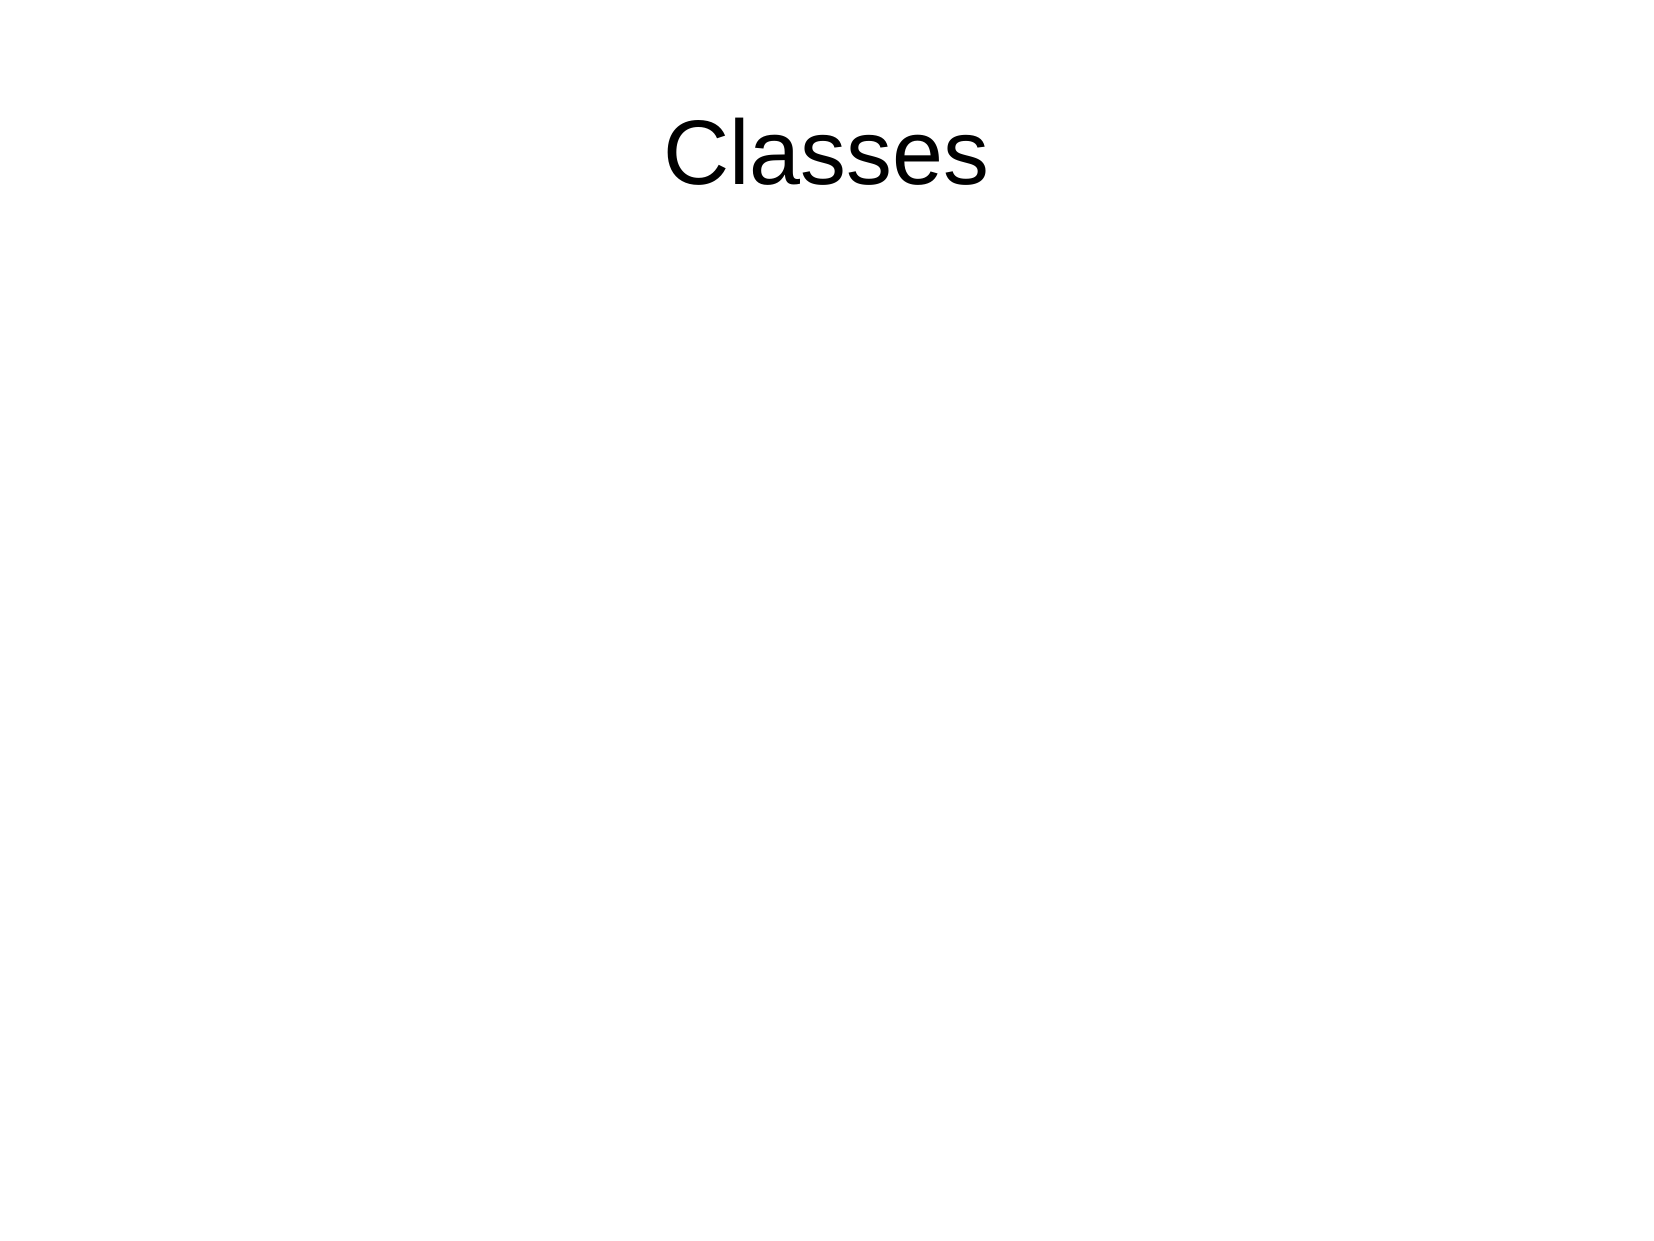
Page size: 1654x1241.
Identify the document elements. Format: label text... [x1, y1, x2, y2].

title Classes [82, 49, 1571, 257]
